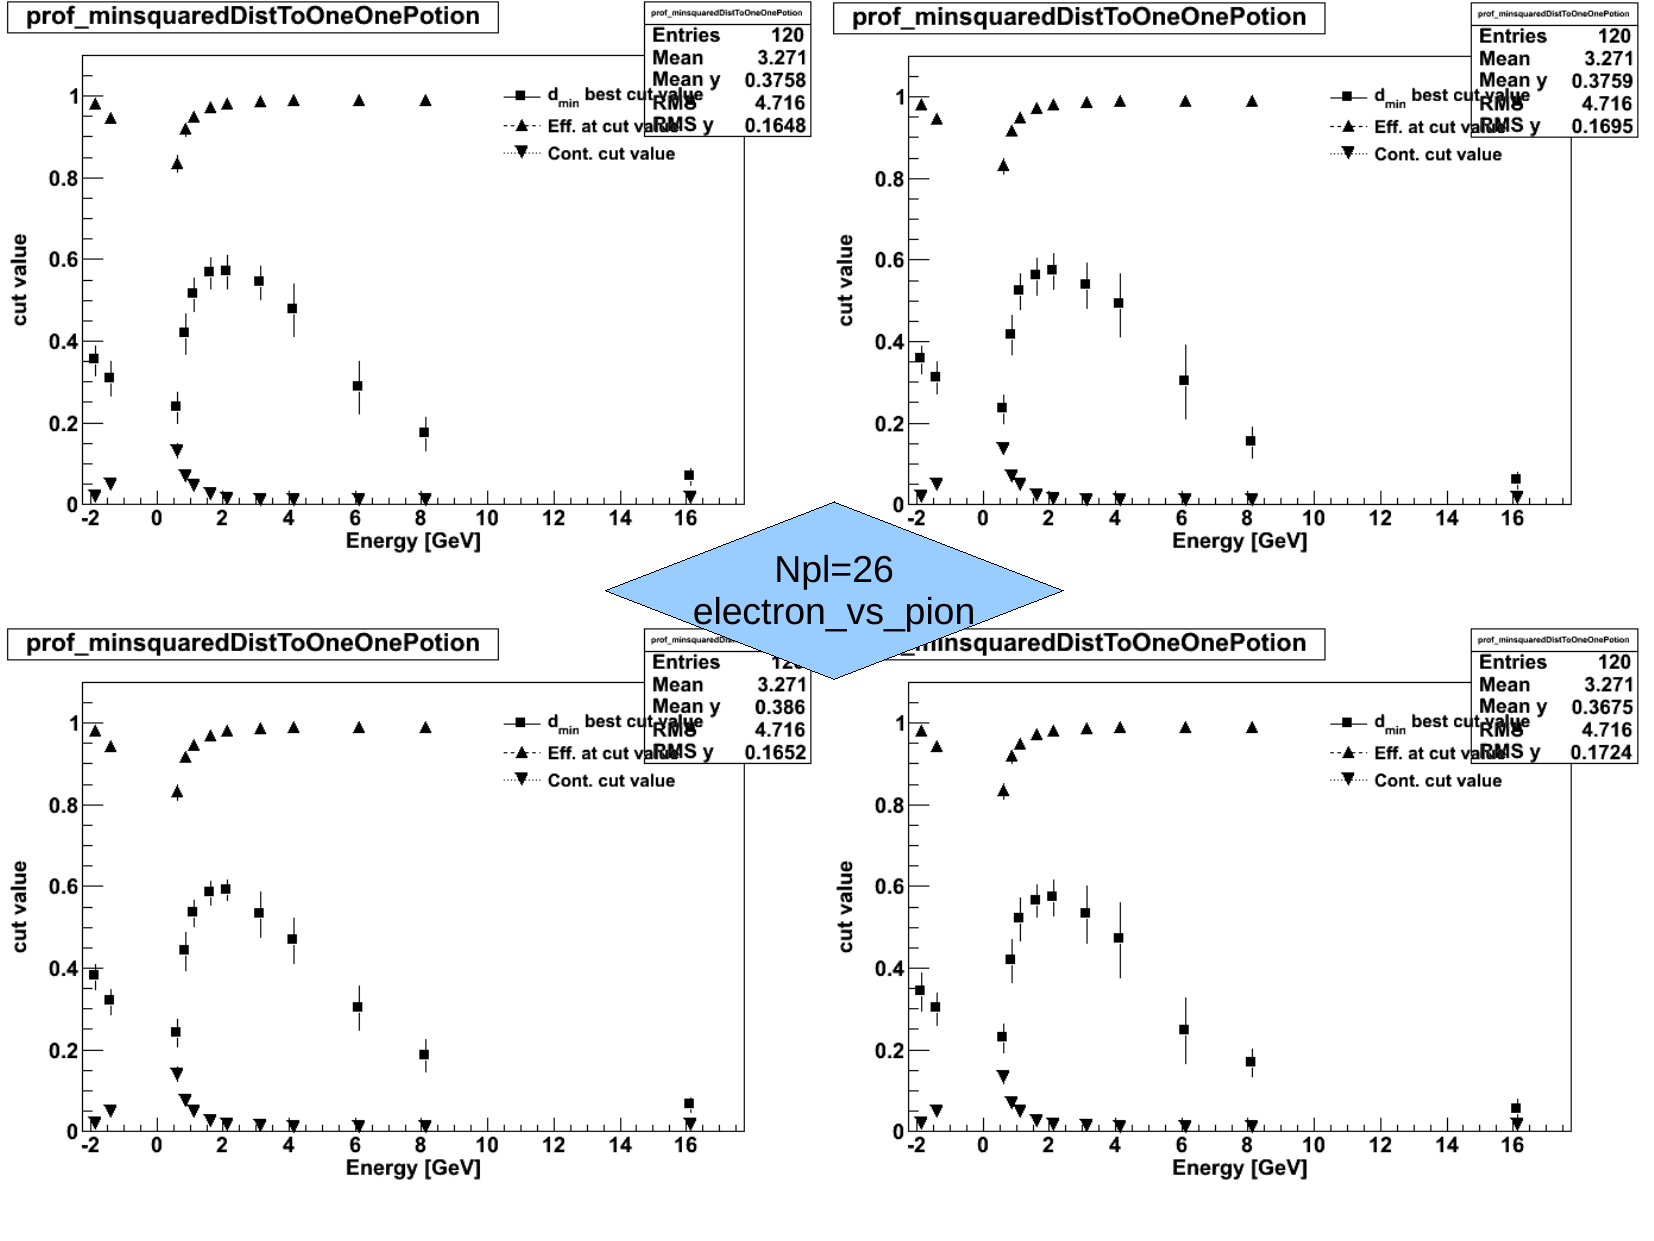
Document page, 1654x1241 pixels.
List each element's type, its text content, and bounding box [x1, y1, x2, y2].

picture [0, 0, 1654, 562]
text_box Npl=26 electron_vs_pion [605, 501, 1064, 680]
picture [0, 626, 1654, 1188]
